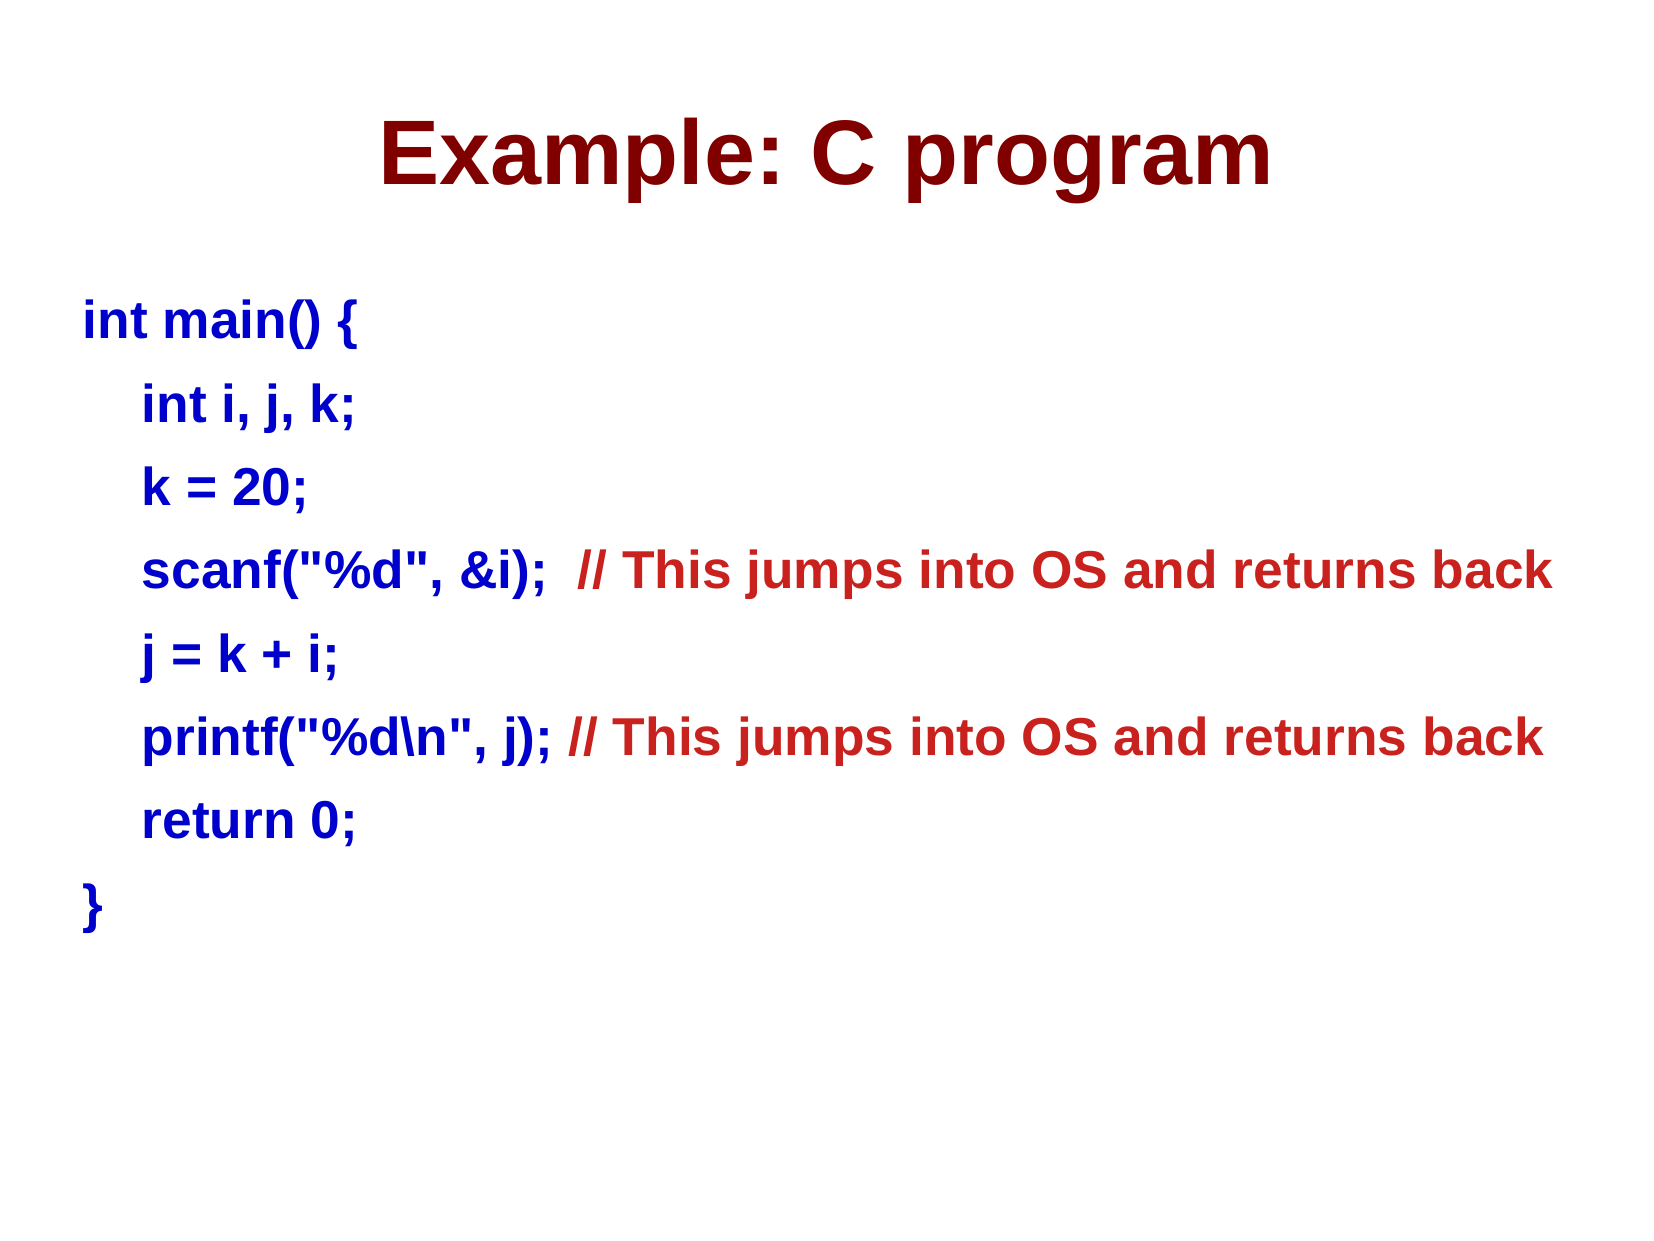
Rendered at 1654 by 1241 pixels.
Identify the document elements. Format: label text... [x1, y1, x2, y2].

list int main() { int i, j, k; k = 20; scanf("%d", &i); // This jumps into OS and returns back j = k + i; printf("%d\n", j); // This jumps into OS and returns back return 0; } [82, 290, 1571, 1010]
title Example: C program [82, 49, 1571, 257]
